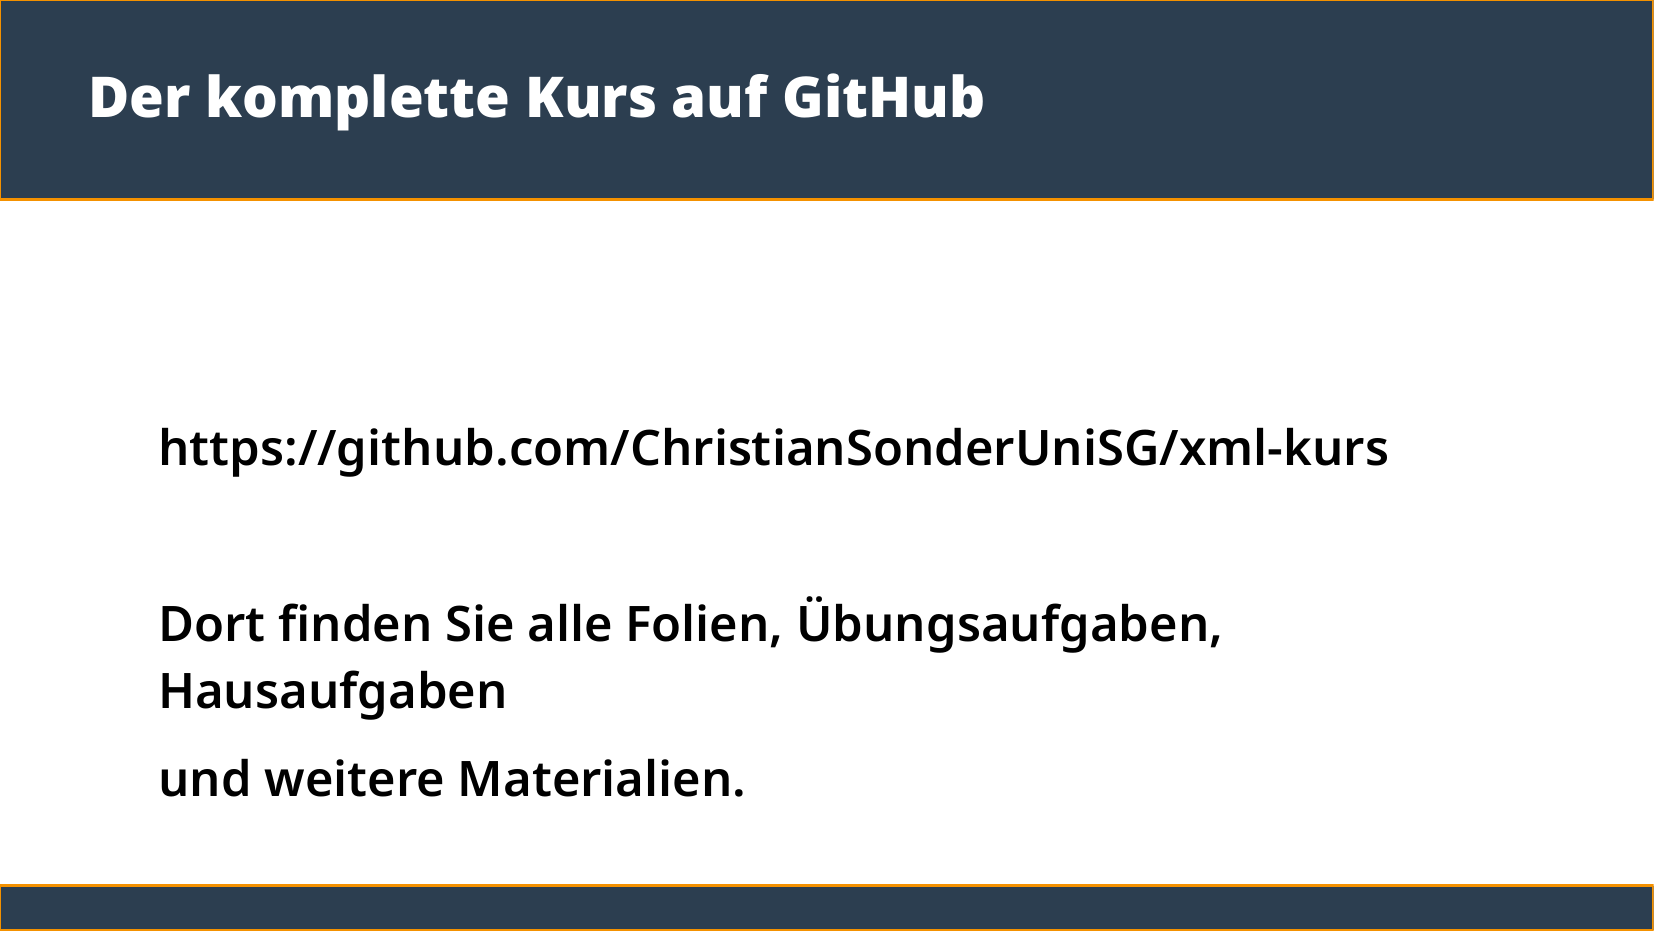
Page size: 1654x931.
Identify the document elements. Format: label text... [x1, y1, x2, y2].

list https://github.com/ChristianSonderUniSG/xml-kurs Dort finden Sie alle Folien, Übungsaufgaben, Hausaufgaben und weitere Materialien. [88, 236, 1565, 813]
title Der komplette Kurs auf GitHub [88, 14, 1565, 178]
